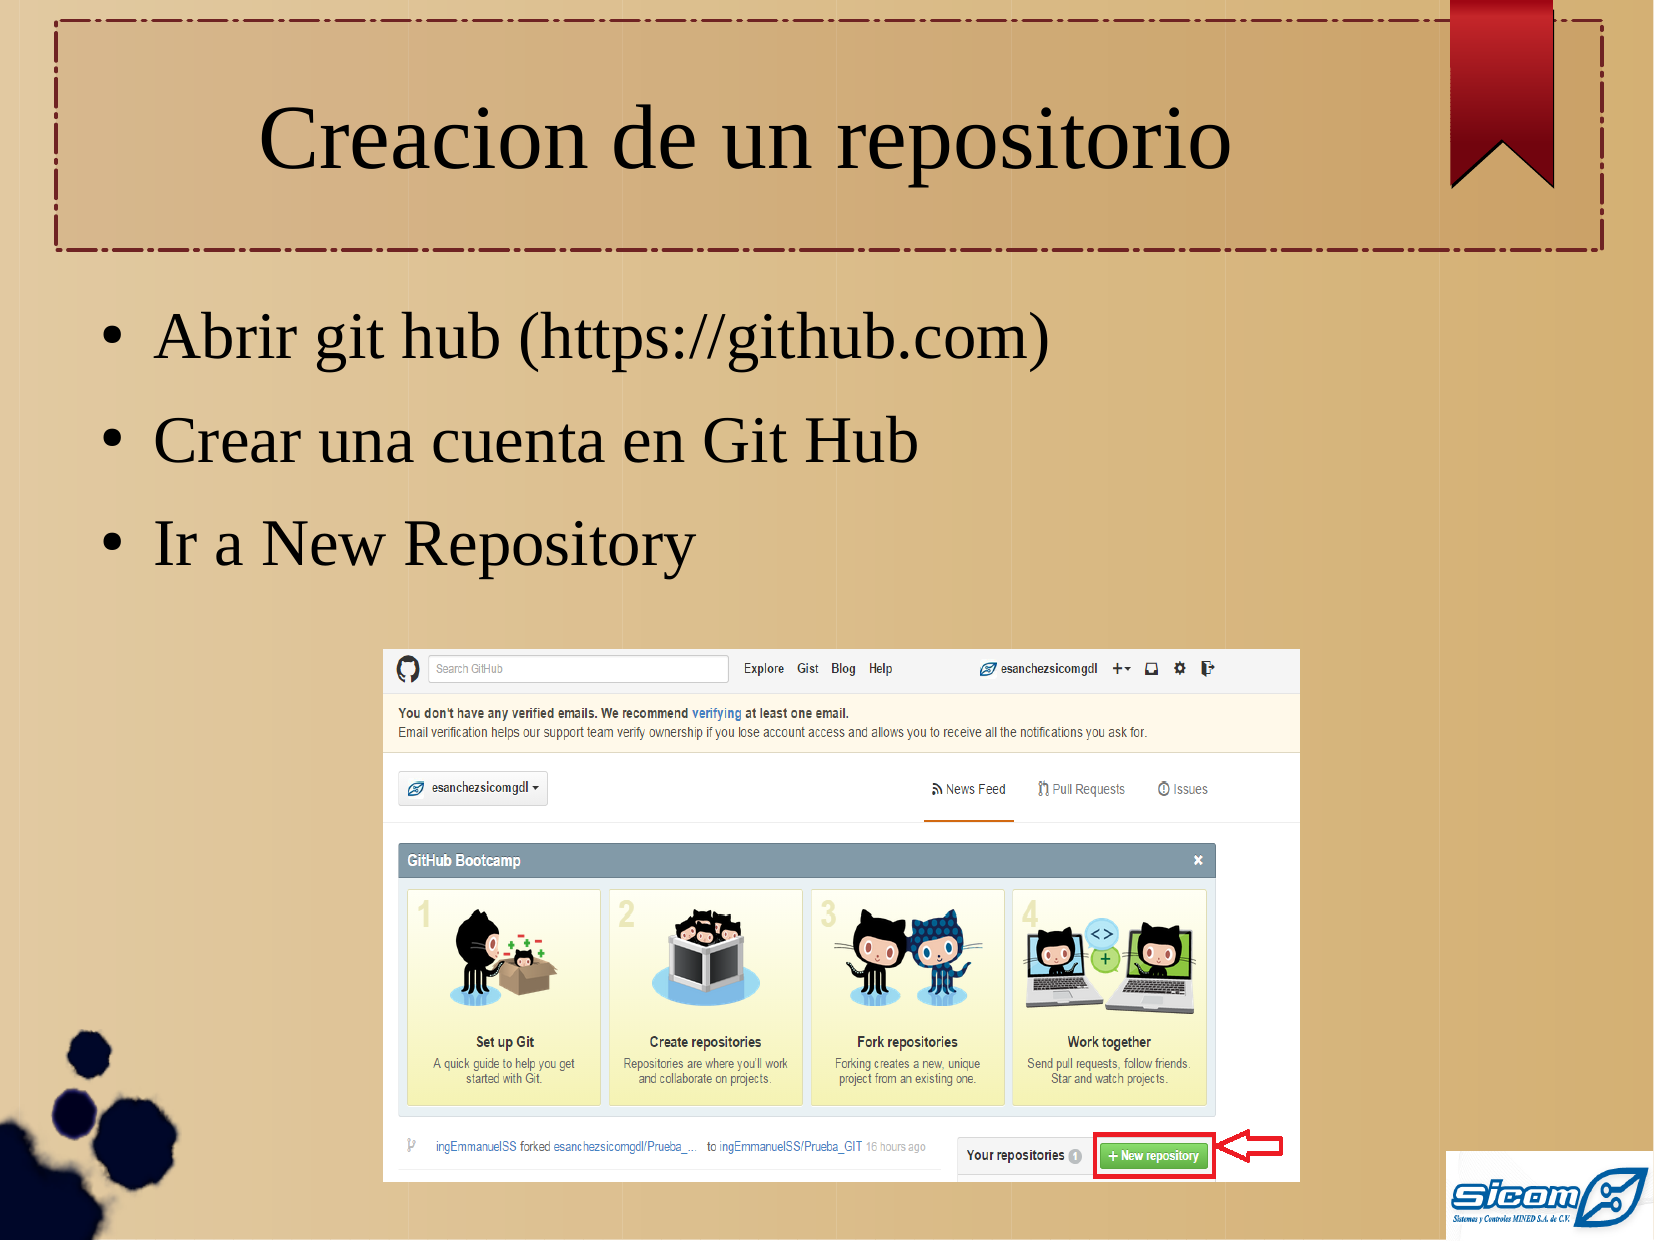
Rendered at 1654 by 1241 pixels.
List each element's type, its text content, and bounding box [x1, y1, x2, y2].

picture [383, 649, 1300, 1182]
picture [1446, 1151, 1654, 1241]
list Abrir git hub (https://github.com) Crear una cuenta en Git Hub Ir a New Repository [82, 299, 1571, 1019]
title Creacion de un repositorio [82, 47, 1412, 229]
